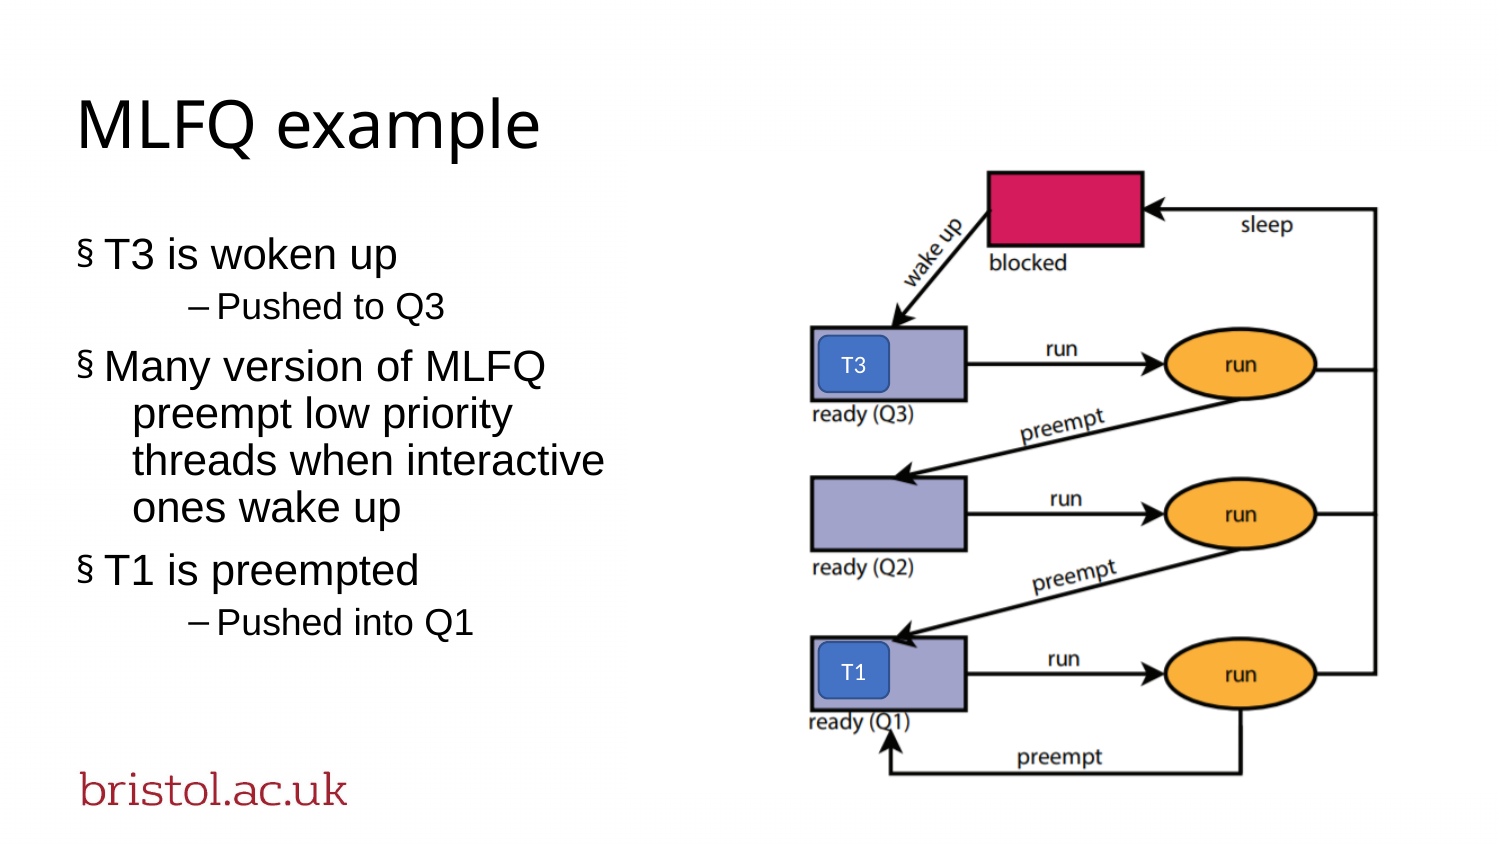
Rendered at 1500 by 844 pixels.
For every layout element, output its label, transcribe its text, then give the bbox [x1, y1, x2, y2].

picture [629, 152, 1500, 793]
list T3 is woken up Pushed to Q3 Many version of MLFQ preempt low priority threads when interactive ones wake up T1 is preempted Pushed into Q1 [60, 224, 629, 699]
title MLFQ example [60, 44, 1440, 209]
text_box T3 [818, 335, 890, 393]
text_box T1 [818, 642, 890, 699]
